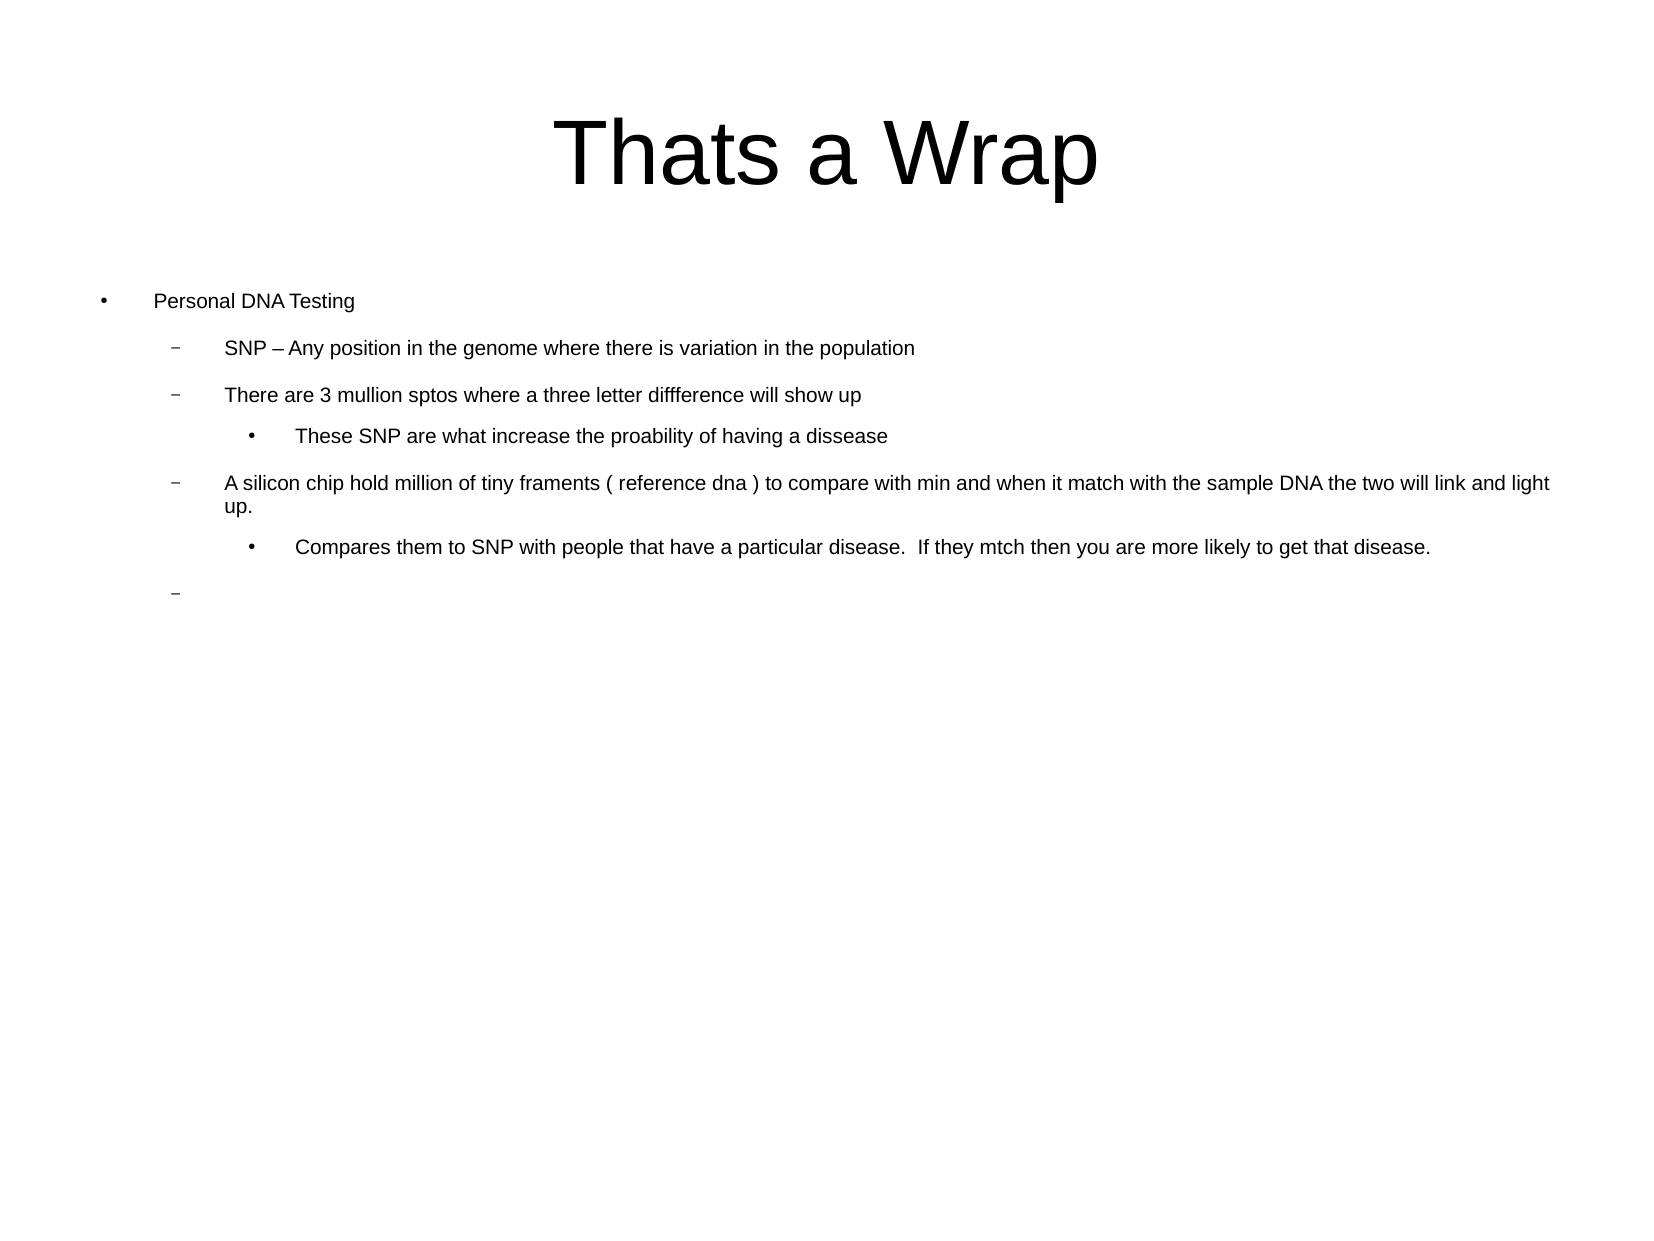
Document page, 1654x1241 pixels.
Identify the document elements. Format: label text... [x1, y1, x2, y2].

title Thats a Wrap [82, 49, 1571, 257]
list Personal DNA Testing SNP – Any position in the genome where there is variation in the population There are 3 mullion sptos where a three letter diffference will show up These SNP are what increase the proability of having a dissease A silicon chip hold million of tiny framents ( reference dna ) to compare with min and when it match with the sample DNA the two will link and light up. Compares them to SNP with people that have a particular disease. If they mtch then you are more likely to get that disease. [82, 290, 1571, 1205]
